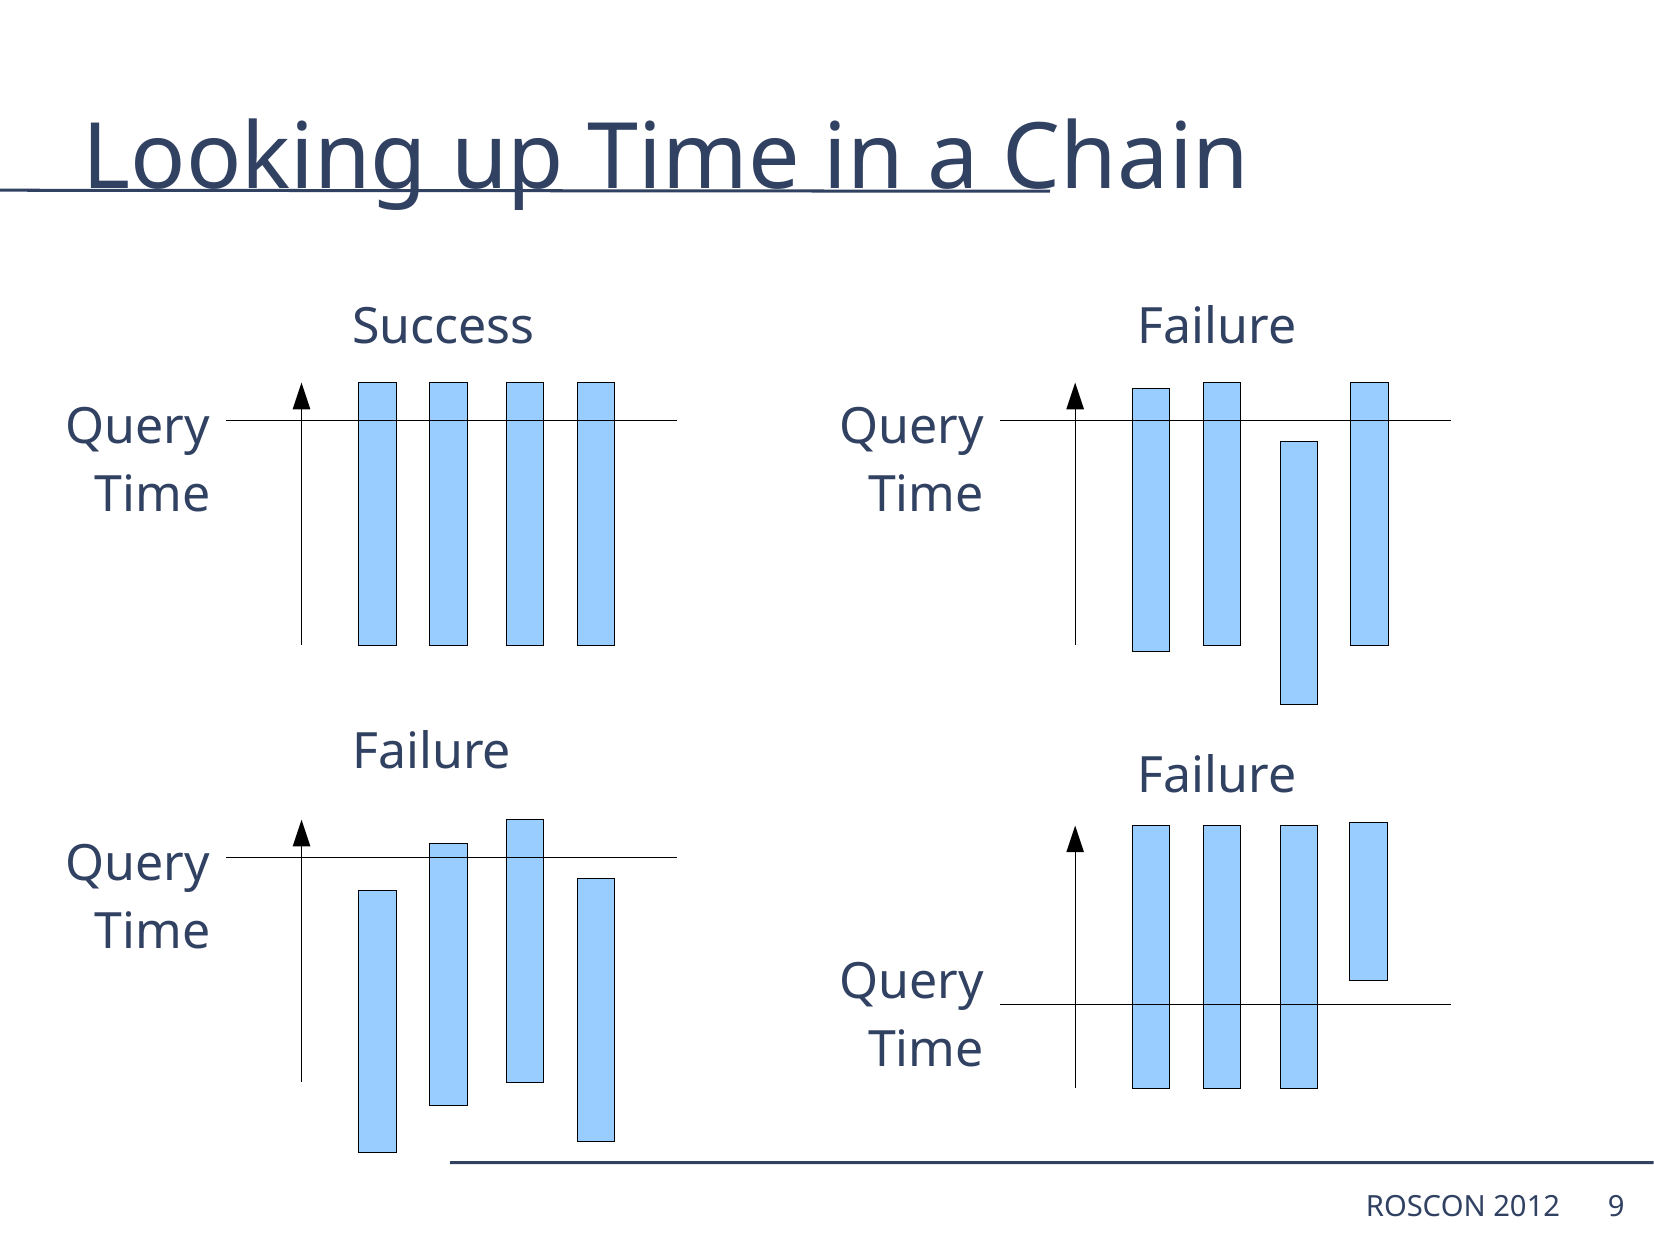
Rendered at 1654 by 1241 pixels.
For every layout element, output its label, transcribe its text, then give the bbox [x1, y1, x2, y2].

text_box [358, 421, 397, 646]
text_box [1203, 382, 1241, 420]
text_box [1203, 825, 1241, 1004]
text_box [506, 858, 544, 1083]
text_box Success [337, 282, 569, 356]
text_box Query Time [812, 382, 999, 514]
text_box [429, 843, 468, 857]
text_box [1350, 382, 1389, 420]
text_box [506, 819, 544, 857]
text_box [1132, 421, 1170, 652]
text_box [577, 421, 615, 646]
text_box Failure [337, 707, 533, 781]
text_box [1349, 822, 1388, 981]
text_box Failure [1122, 282, 1318, 356]
text_box [1280, 1005, 1318, 1089]
text_box [1132, 825, 1170, 1004]
text_box [577, 878, 615, 1142]
text_box [1132, 388, 1170, 420]
text_box [358, 382, 397, 420]
text_box Query Time [38, 382, 226, 514]
text_box [429, 382, 468, 420]
text_box [506, 382, 544, 420]
text_box [1280, 825, 1318, 1004]
text_box [429, 421, 468, 646]
text_box [1203, 421, 1241, 646]
text_box [1280, 441, 1318, 705]
text_box [1132, 1005, 1170, 1089]
text_box Query Time [812, 937, 999, 1070]
text_box [577, 382, 615, 420]
text_box [1350, 421, 1389, 646]
text_box Failure [1122, 731, 1318, 805]
text_box [358, 890, 397, 1153]
text_box [1203, 1005, 1241, 1089]
title Looking up Time in a Chain [82, 49, 1571, 257]
text_box [506, 421, 544, 646]
text_box Query Time [38, 819, 226, 951]
text_box [429, 858, 468, 1106]
